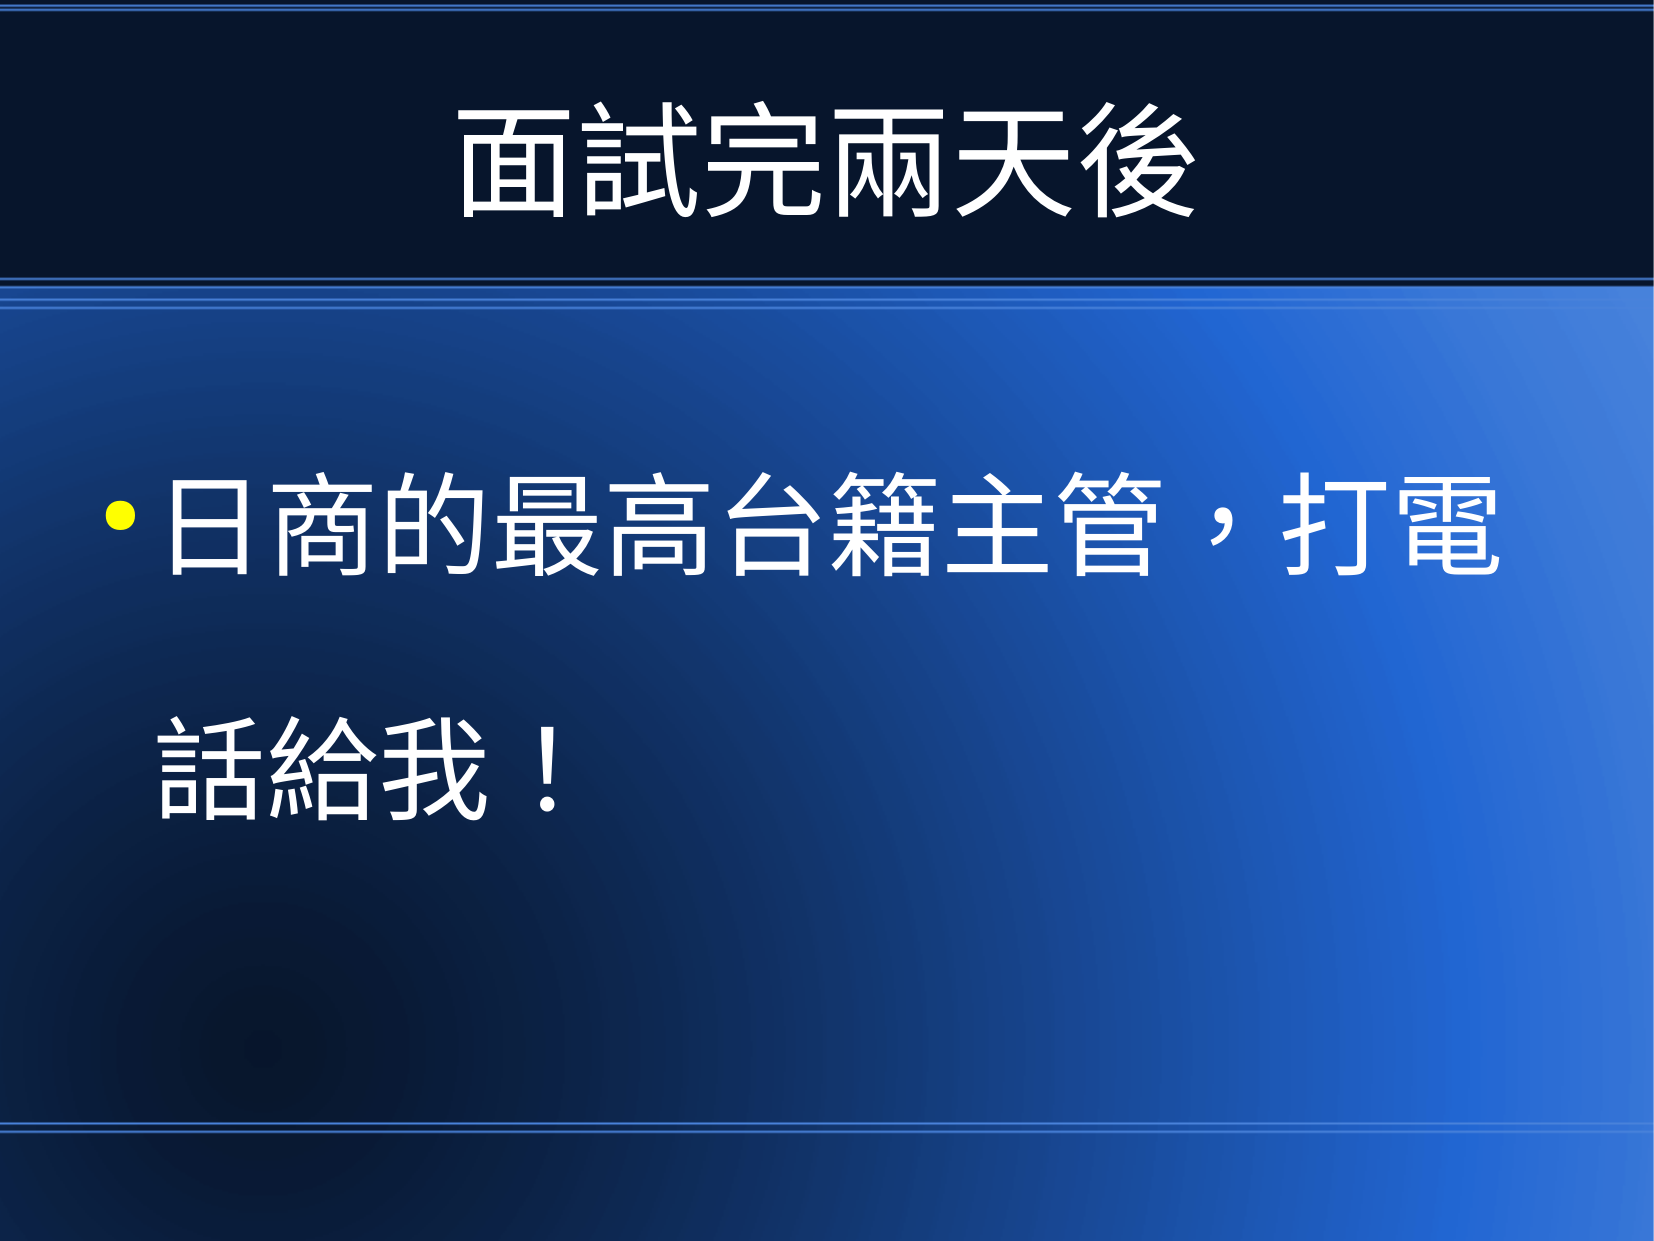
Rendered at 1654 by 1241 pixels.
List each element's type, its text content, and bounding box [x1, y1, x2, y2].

list 日商的最高台籍主管，打電話給我！ [82, 355, 1571, 1241]
picture [0, 0, 1654, 1241]
title 面試完兩天後 [82, 49, 1571, 257]
